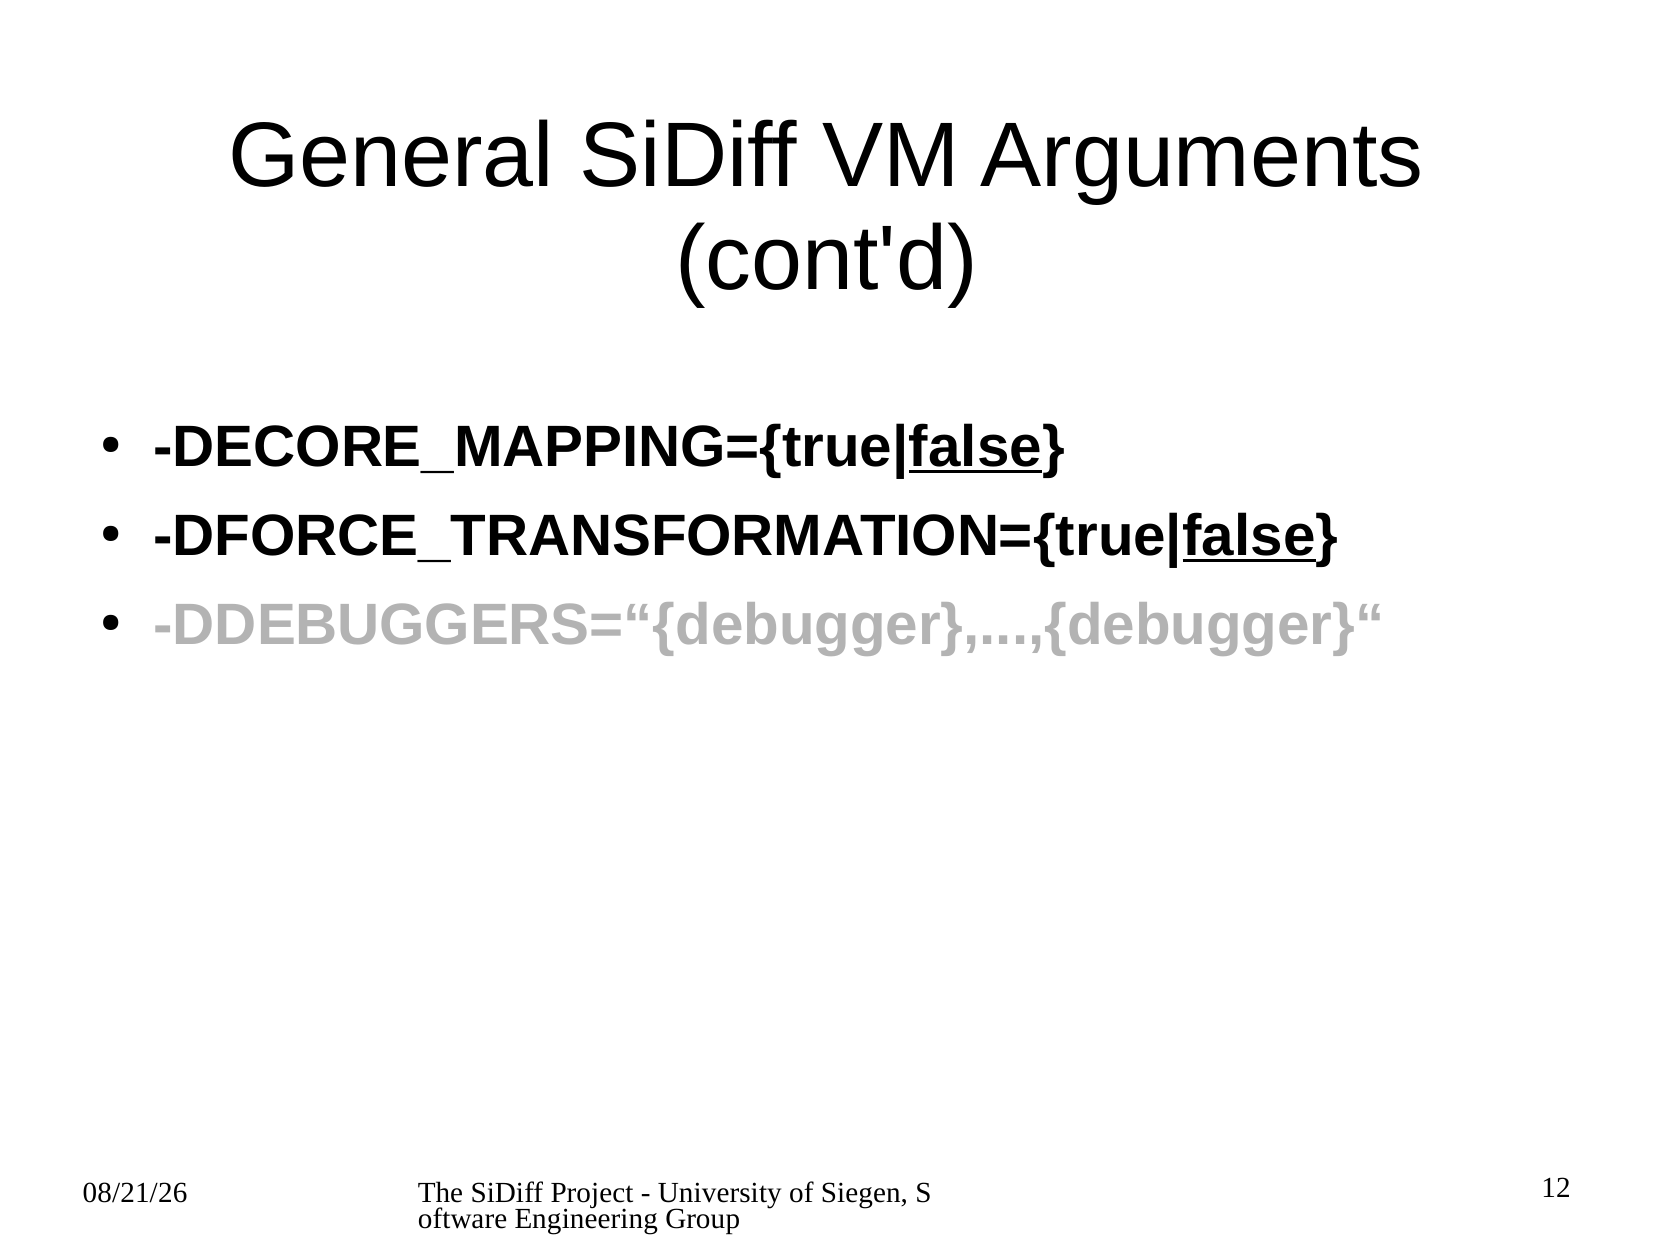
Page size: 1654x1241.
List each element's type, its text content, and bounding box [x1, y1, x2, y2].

title General SiDiff VM Arguments (cont'd) [82, 102, 1571, 309]
list -DECORE_MAPPING={true|false} -DFORCE_TRANSFORMATION={true|false} -DDEBUGGERS=“{debugger},...,{debugger}“ [11, 309, 1577, 1129]
